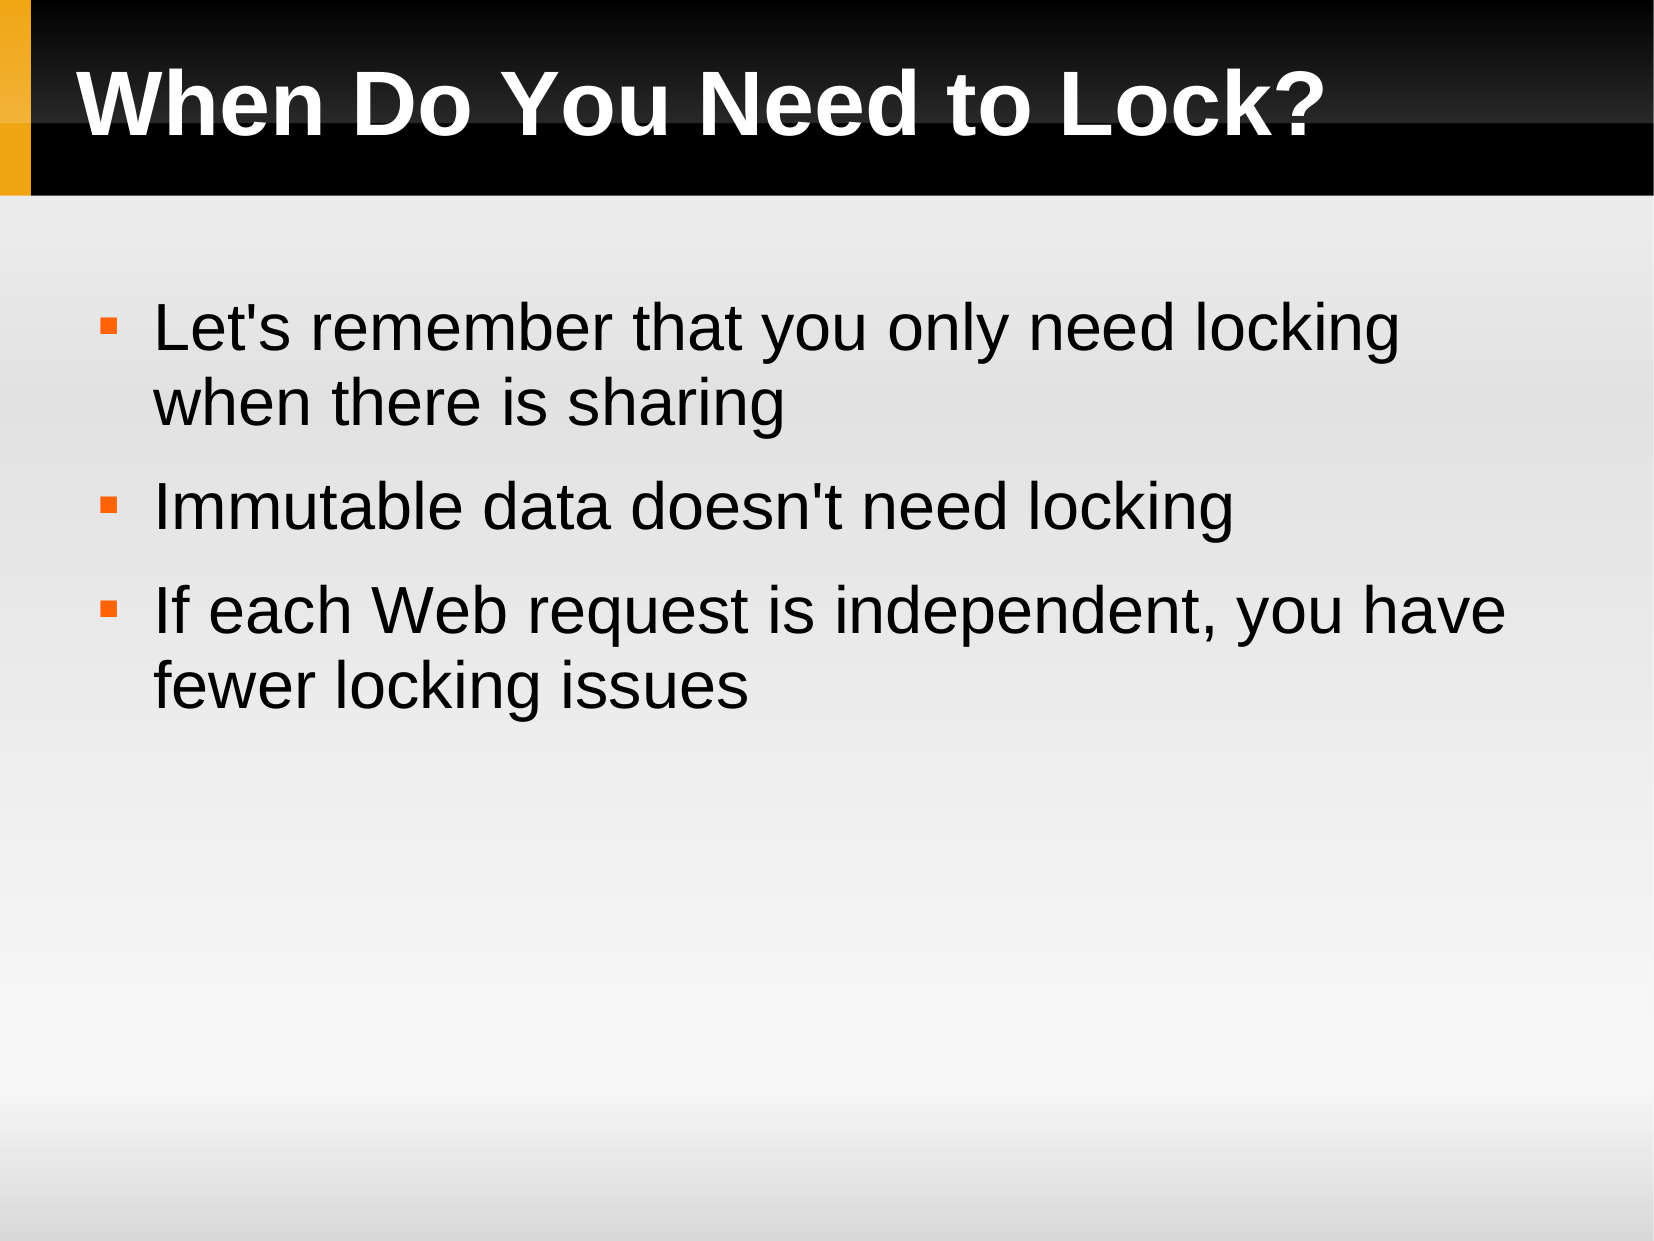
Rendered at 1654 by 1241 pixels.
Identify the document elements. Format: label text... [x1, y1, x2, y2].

title When Do You Need to Lock? [76, 0, 1565, 208]
list Let's remember that you only need locking when there is sharing Immutable data doesn't need locking If each Web request is independent, you have fewer locking issues [82, 290, 1571, 1109]
picture [0, 0, 1654, 1241]
